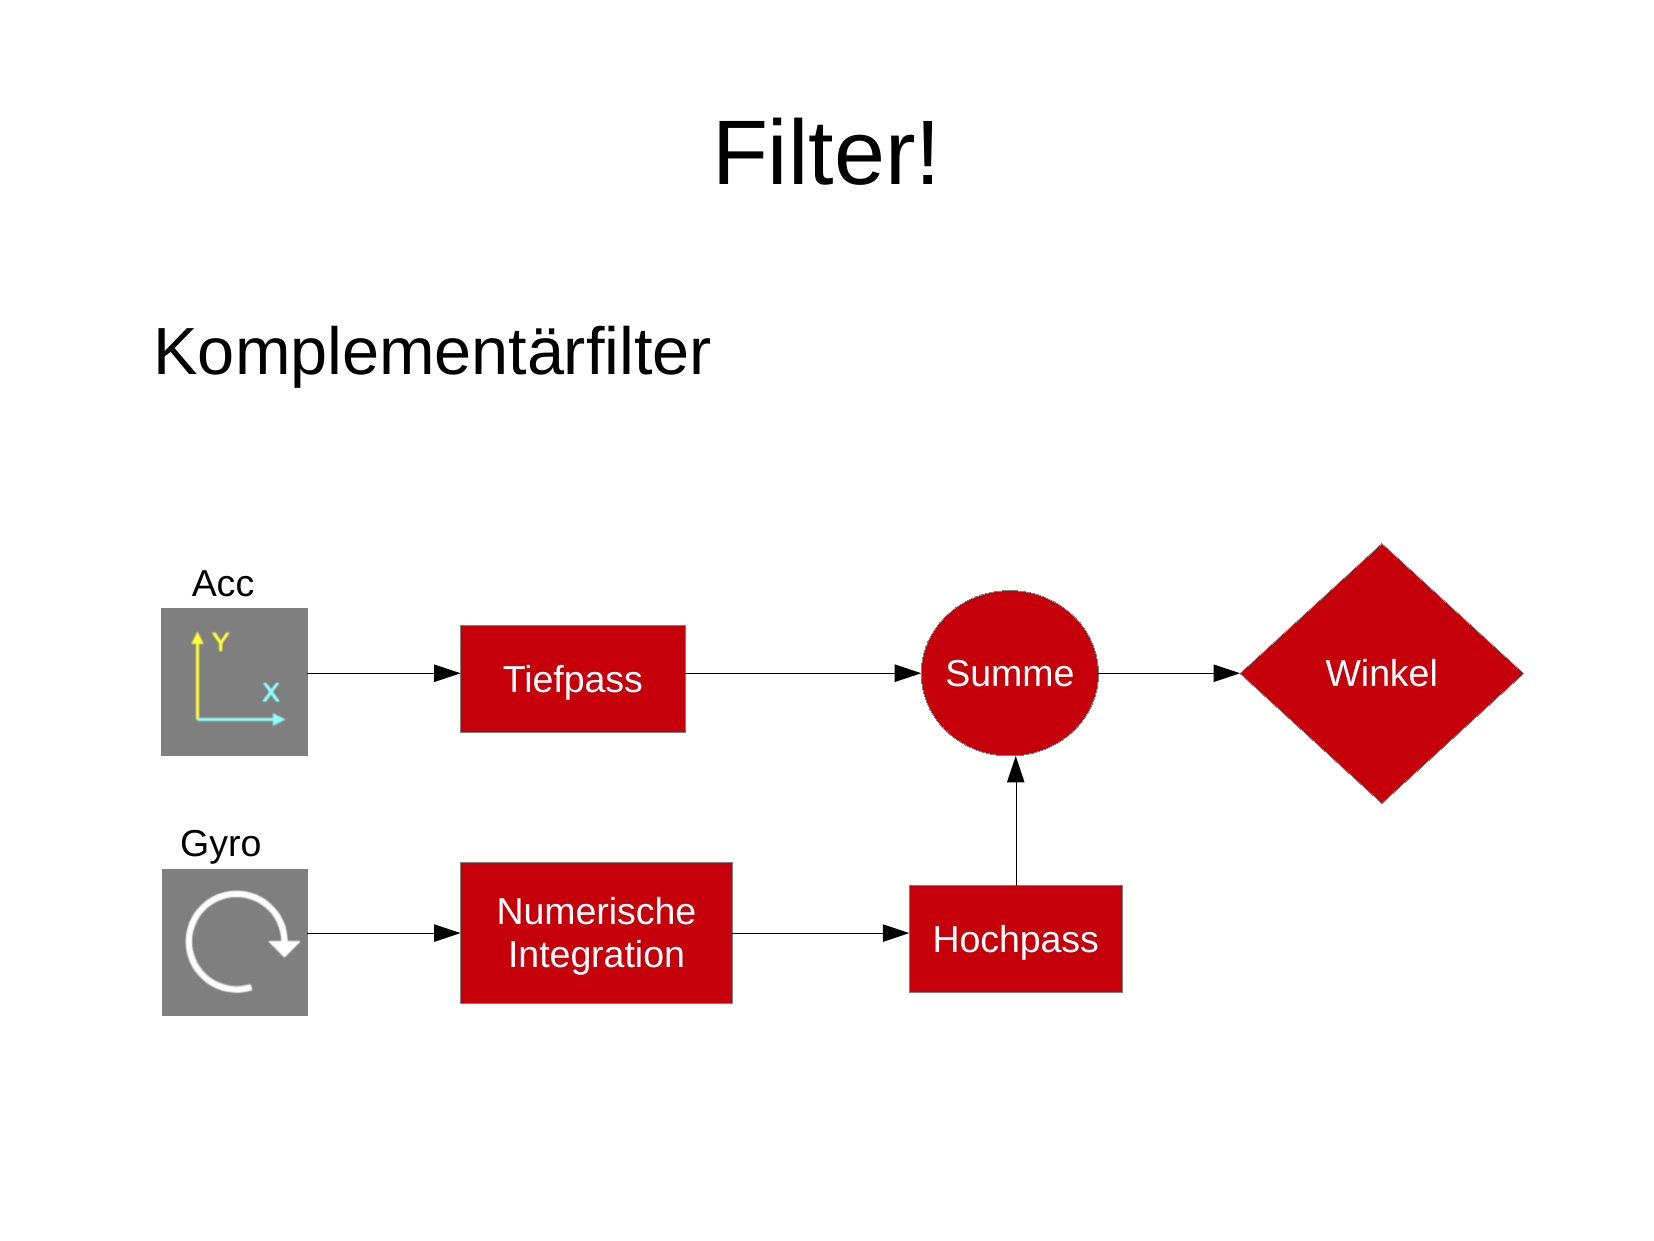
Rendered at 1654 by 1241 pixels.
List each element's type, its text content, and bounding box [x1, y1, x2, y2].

text_box Winkel [1240, 543, 1524, 804]
text_box Summe [921, 590, 1099, 756]
text_box Acc [177, 555, 296, 612]
text_box Tiefpass [460, 625, 686, 733]
picture [162, 869, 308, 1016]
list Komplementärfilter [82, 313, 1571, 414]
text_box Gyro [165, 814, 296, 872]
text_box Numerische Integration [460, 862, 733, 1004]
text_box Hochpass [909, 885, 1123, 993]
picture [161, 608, 308, 756]
title Filter! [82, 49, 1571, 257]
